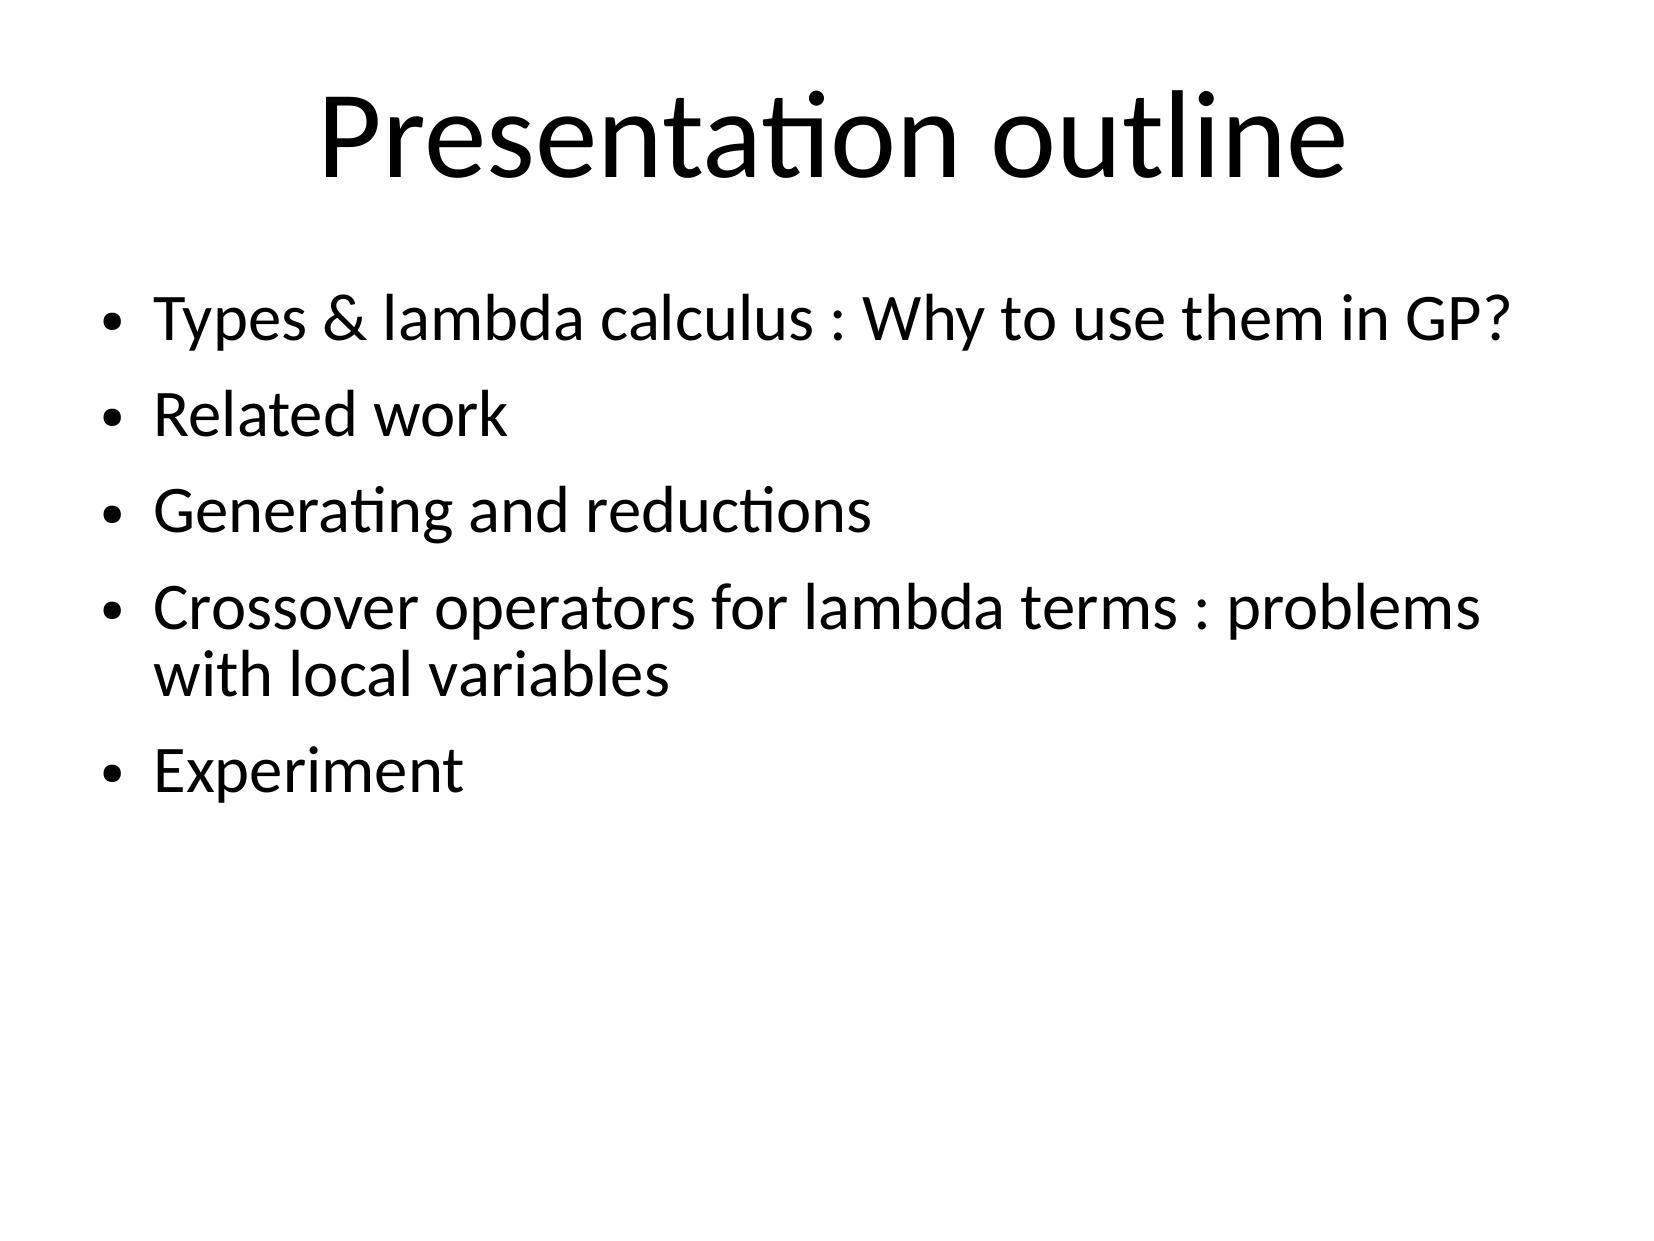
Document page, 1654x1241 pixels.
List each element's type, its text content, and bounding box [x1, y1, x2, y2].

title Presentation outline [90, 70, 1579, 223]
list Types & lambda calculus : Why to use them in GP? Related work Generating and reductions Crossover operators for lambda terms : problems with local variables Experiment [82, 290, 1538, 1156]
